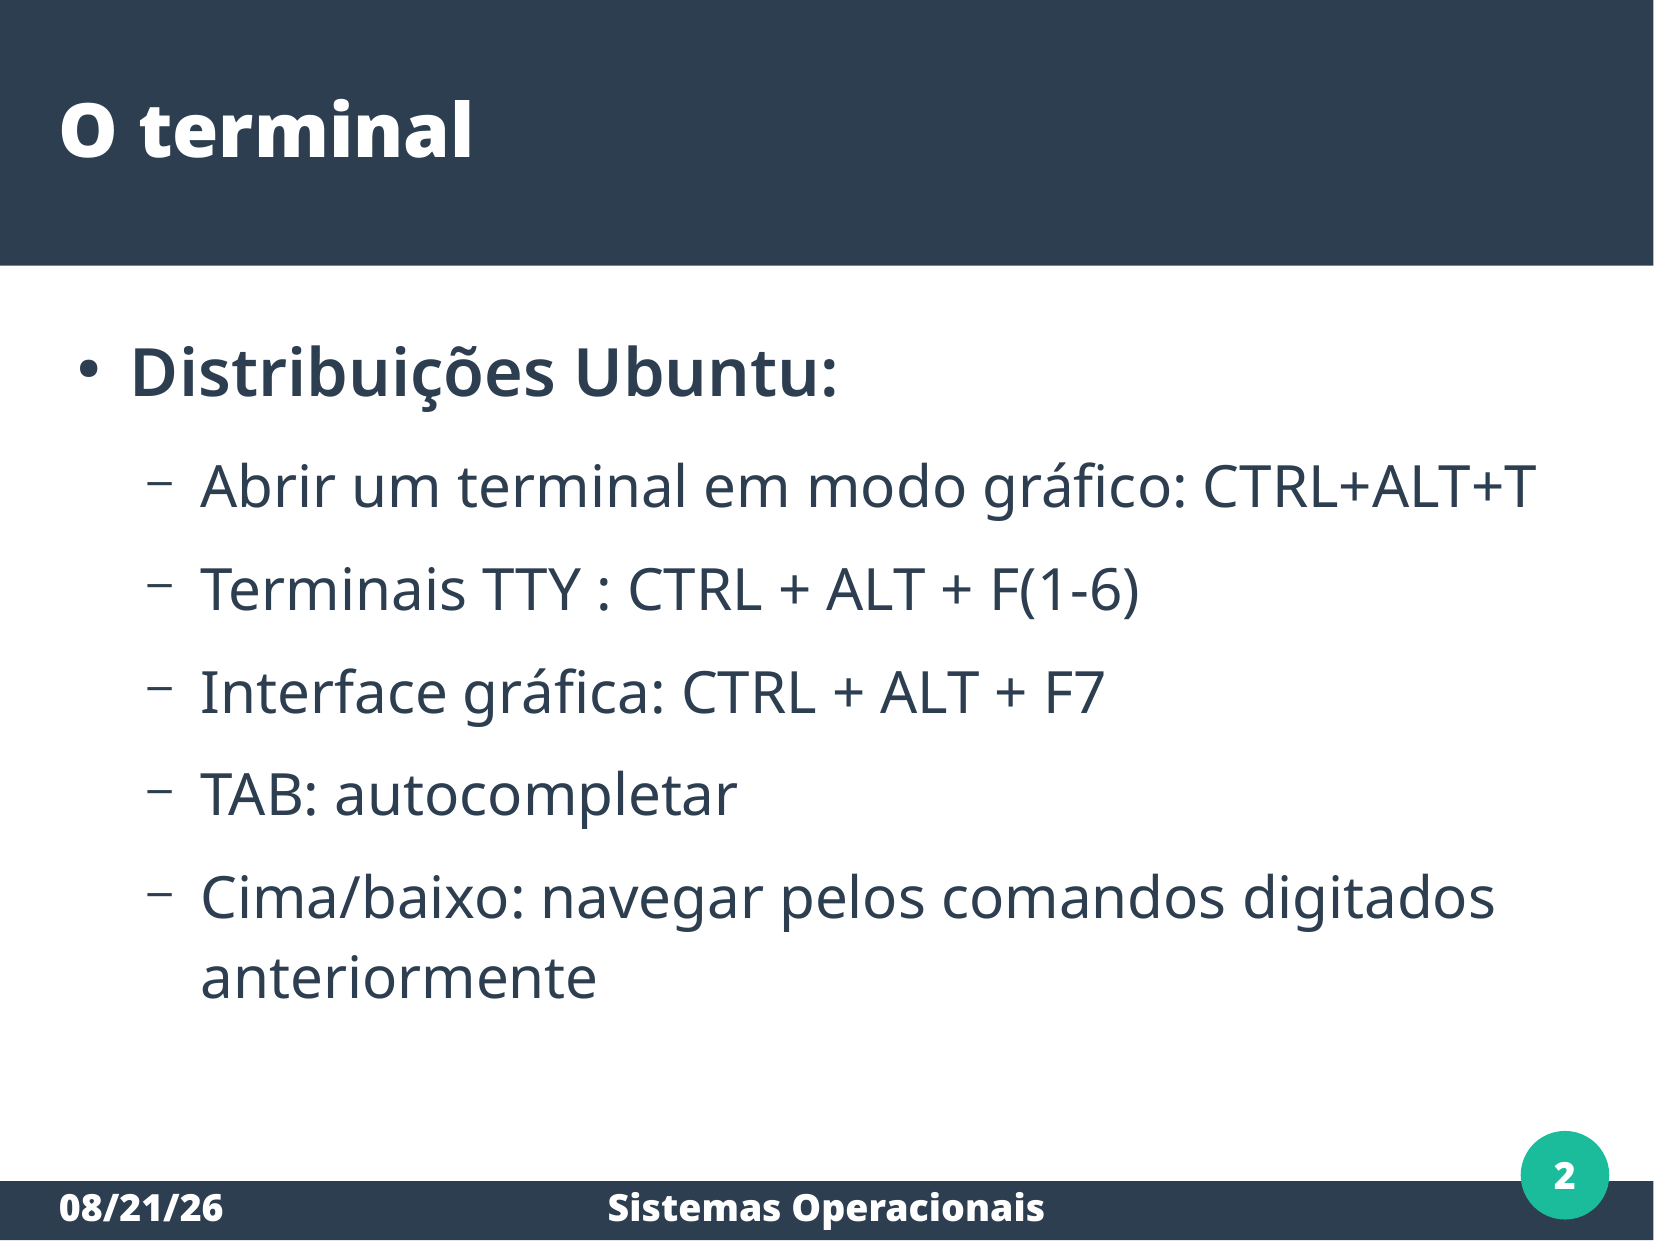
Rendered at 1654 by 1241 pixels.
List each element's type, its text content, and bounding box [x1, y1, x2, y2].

title O terminal [59, 49, 1595, 207]
list Distribuições Ubuntu: Abrir um terminal em modo gráfico: CTRL+ALT+T Terminais TTY : CTRL + ALT + F(1-6) Interface gráfica: CTRL + ALT + F7 TAB: autocompletar Cima/baixo: navegar pelos comandos digitados anteriormente [59, 324, 1595, 1152]
